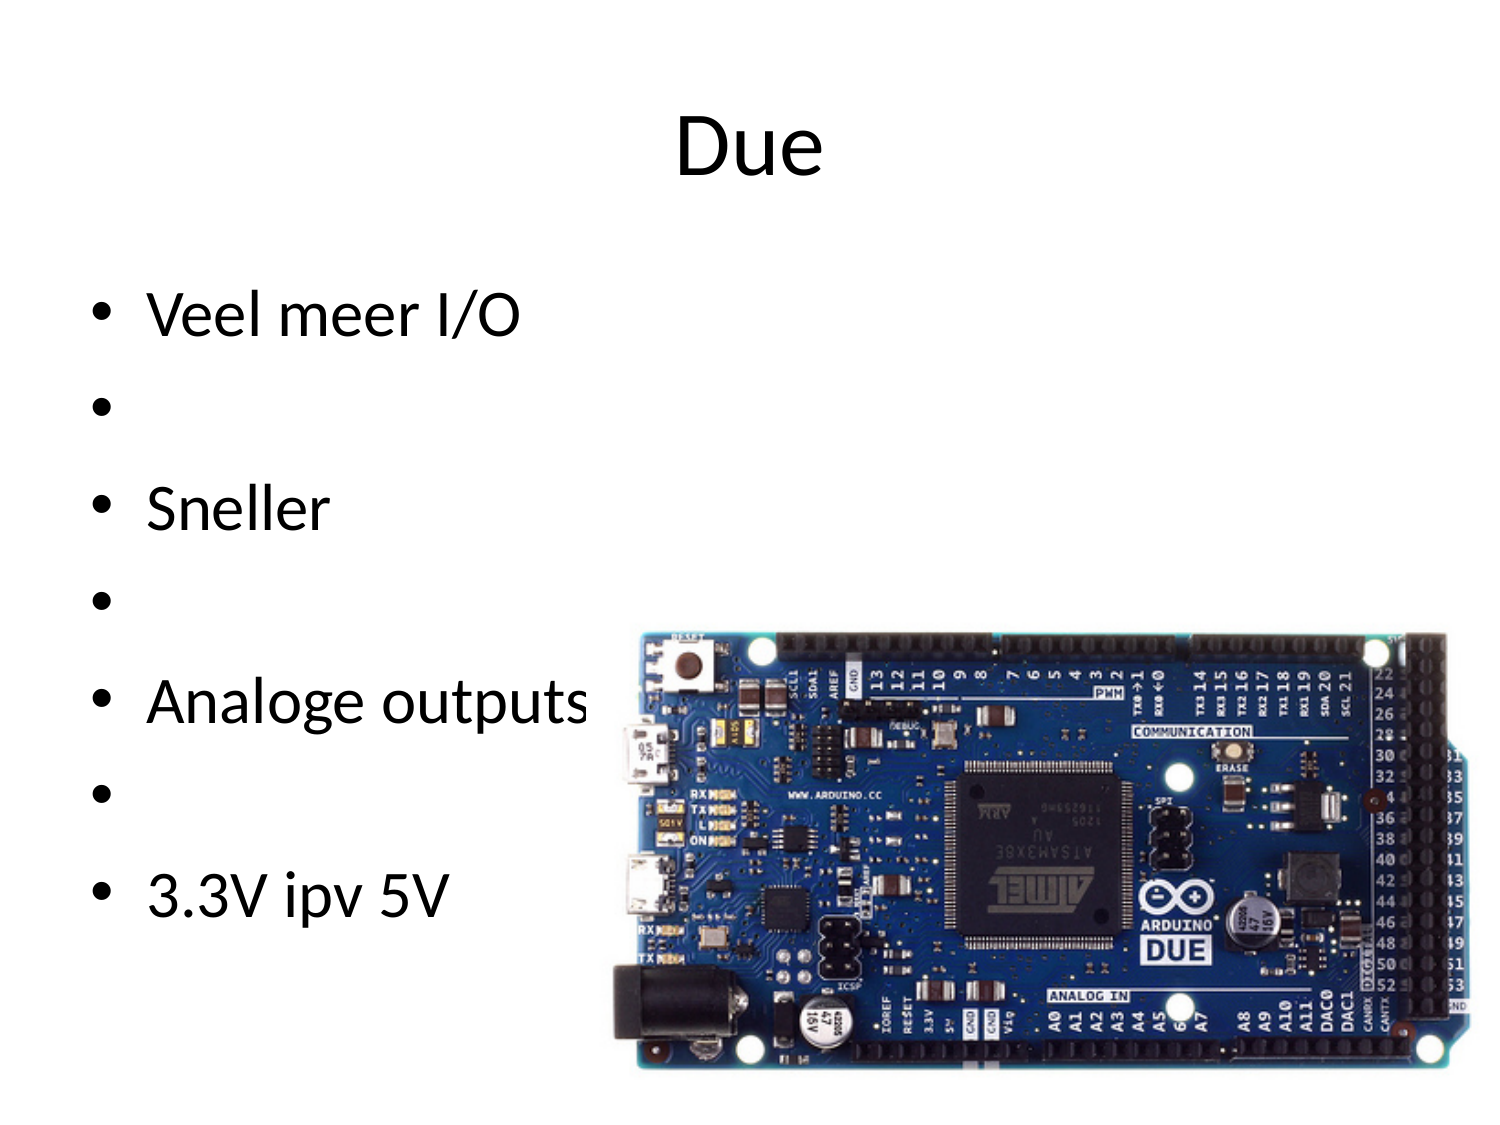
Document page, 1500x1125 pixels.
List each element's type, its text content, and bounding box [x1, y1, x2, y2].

list Veel meer I/O Sneller Analoge outputs 3.3V ipv 5V [75, 262, 1426, 1005]
title Due [75, 45, 1426, 233]
picture [586, 609, 1500, 1098]
